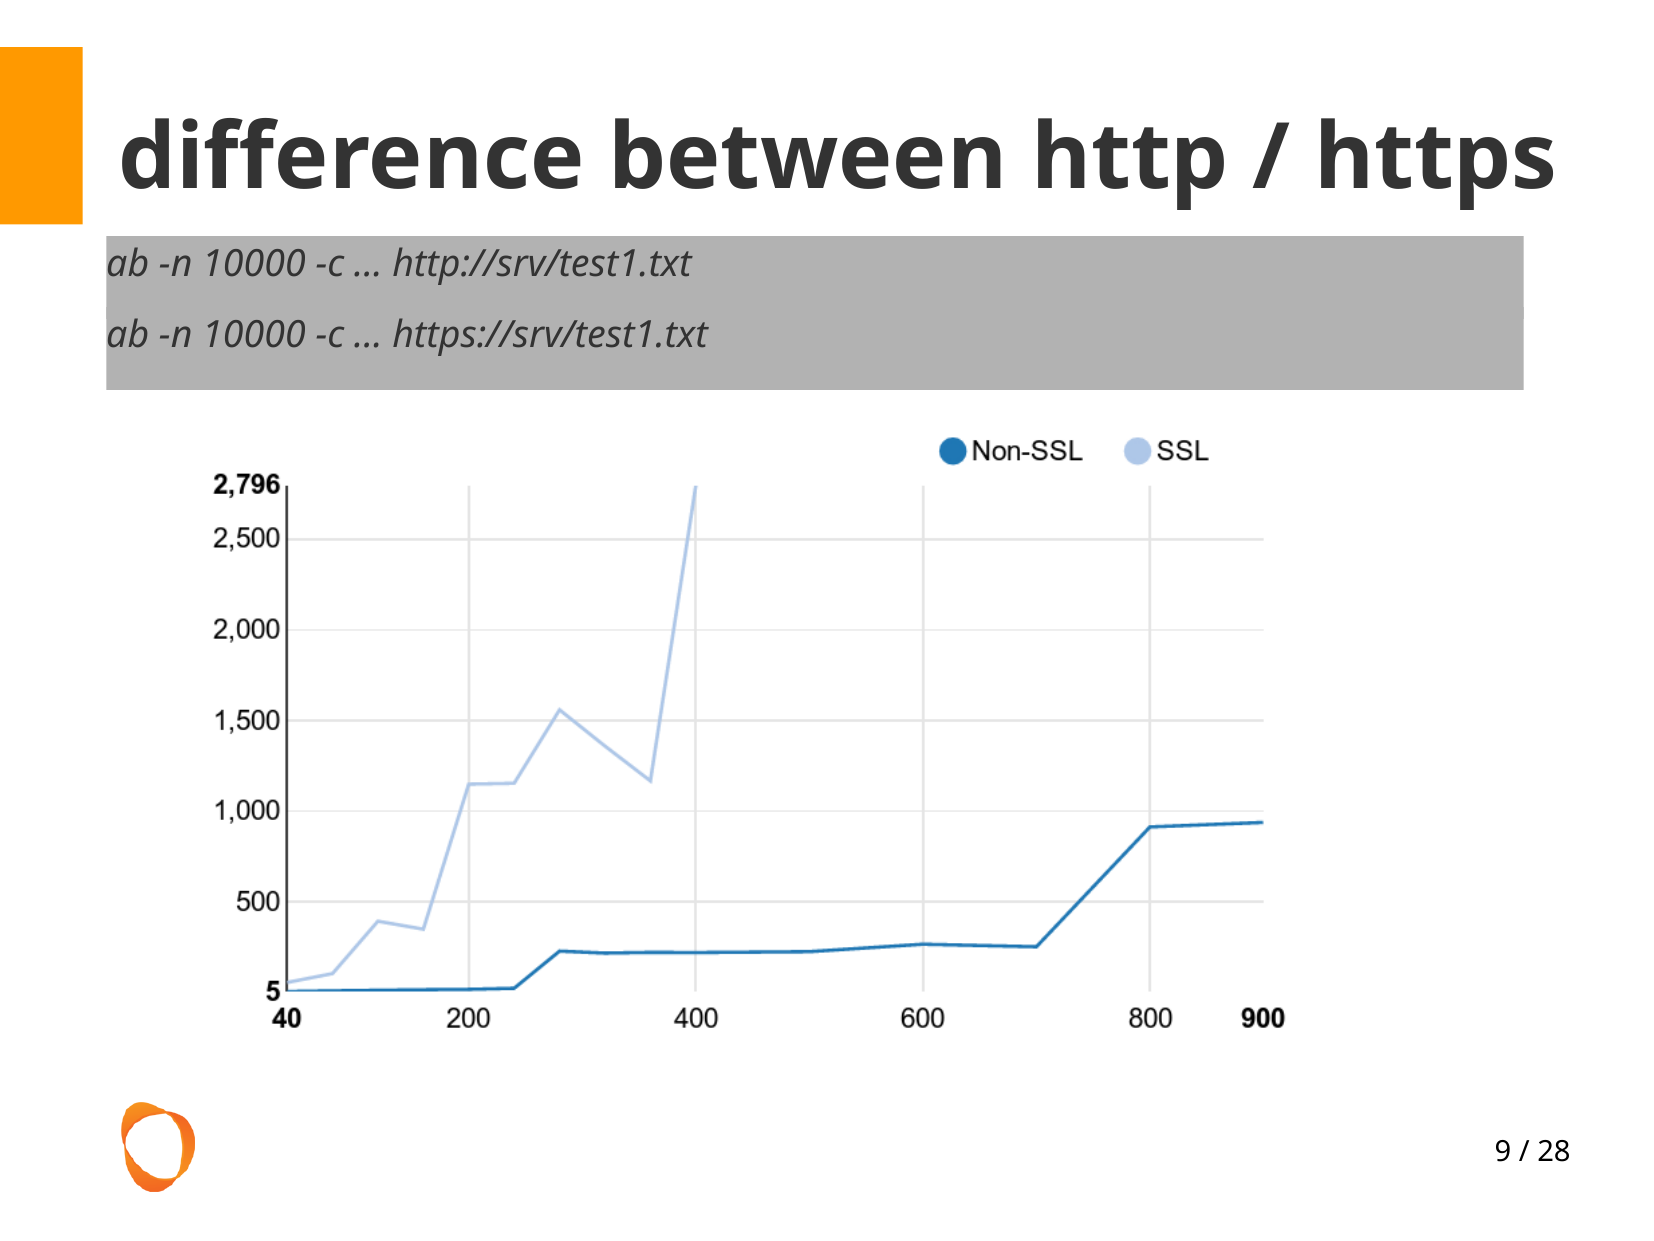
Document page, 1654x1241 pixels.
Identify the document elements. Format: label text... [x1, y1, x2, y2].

title difference between http / https [118, 49, 1571, 257]
list ab -n 10000 -c ... http://srv/test1.txt [106, 236, 1524, 307]
list ab -n 10000 -c ... https://srv/test1.txt [106, 307, 1524, 390]
picture [118, 1101, 196, 1193]
picture [177, 390, 1359, 1099]
